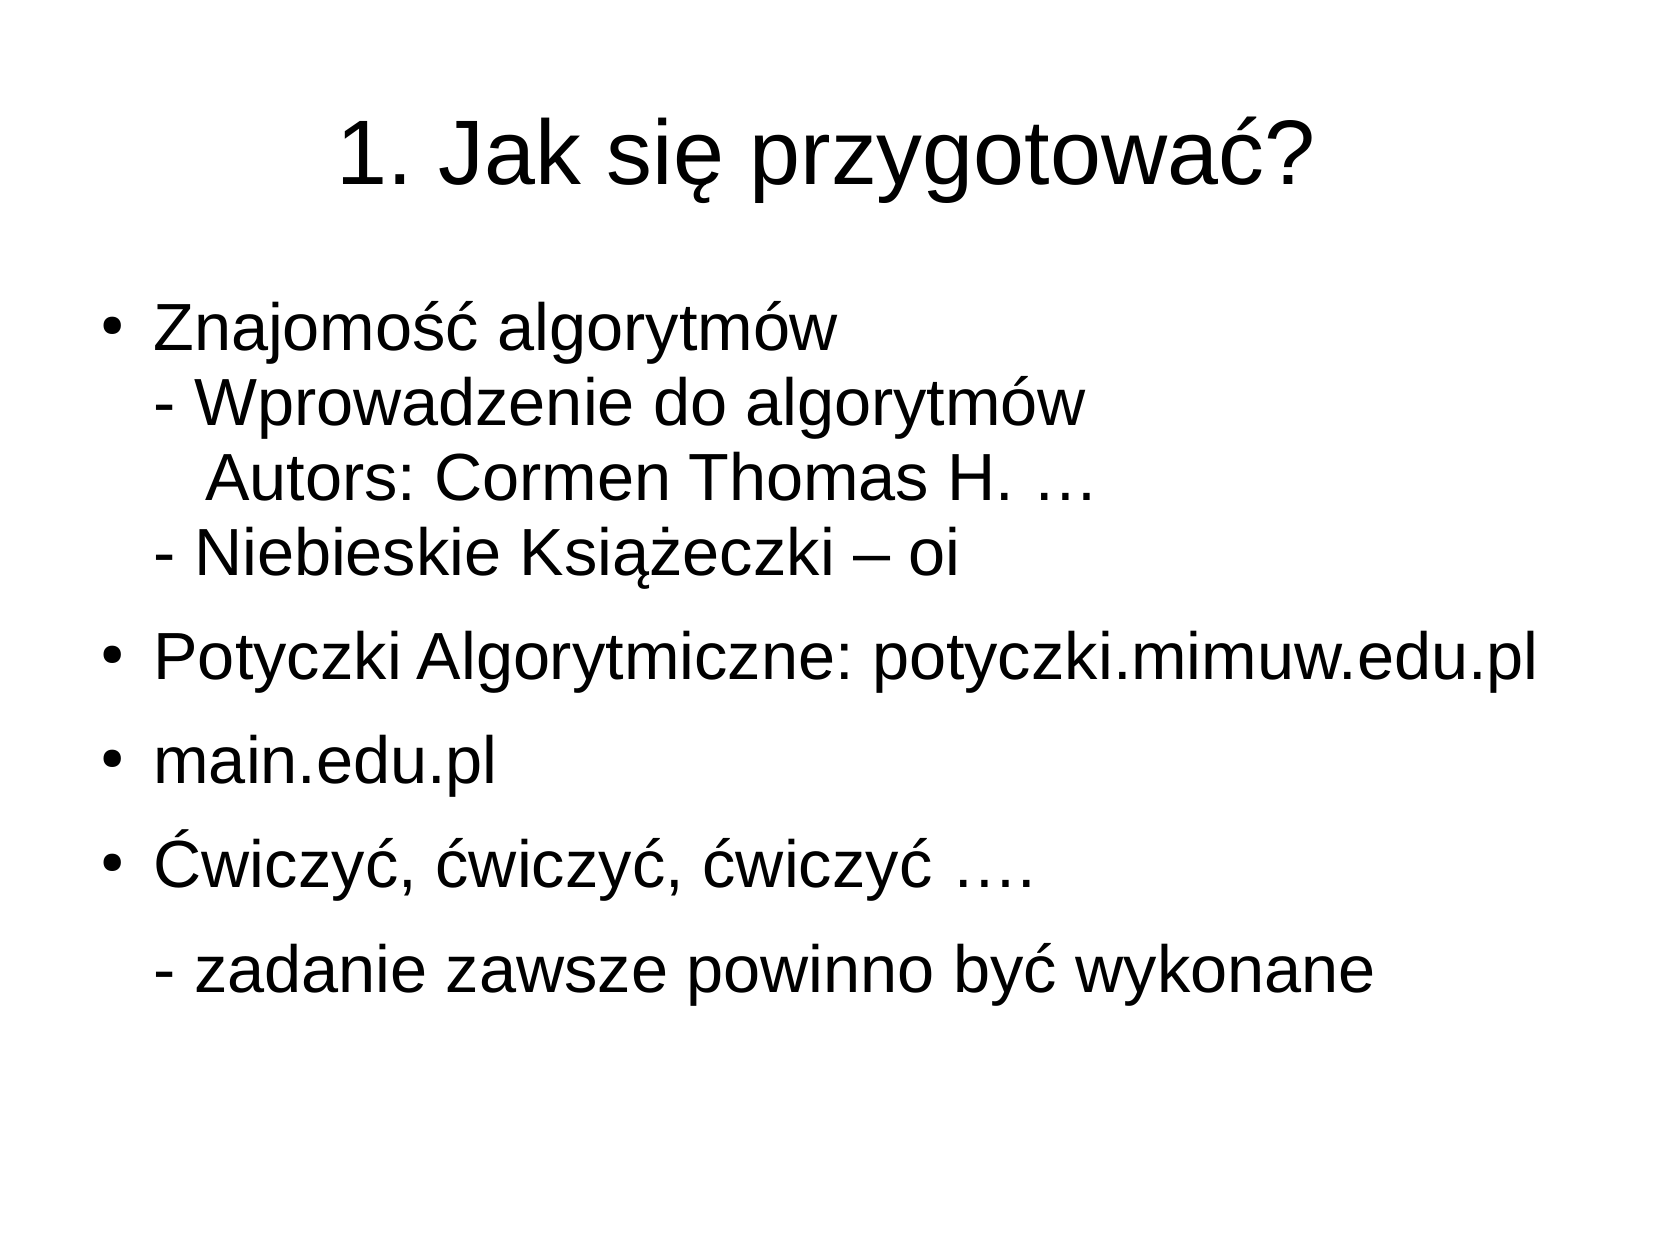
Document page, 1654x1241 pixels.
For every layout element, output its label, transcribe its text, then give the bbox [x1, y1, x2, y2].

title 1. Jak się przygotować? [82, 49, 1571, 257]
list Znajomość algorytmów - Wprowadzenie do algorytmów Autors: Cormen Thomas H. … - Niebieskie Książeczki – oi Potyczki Algorytmiczne: potyczki.mimuw.edu.pl main.edu.pl Ćwiczyć, ćwiczyć, ćwiczyć …. - zadanie zawsze powinno być wykonane [82, 290, 1571, 1010]
